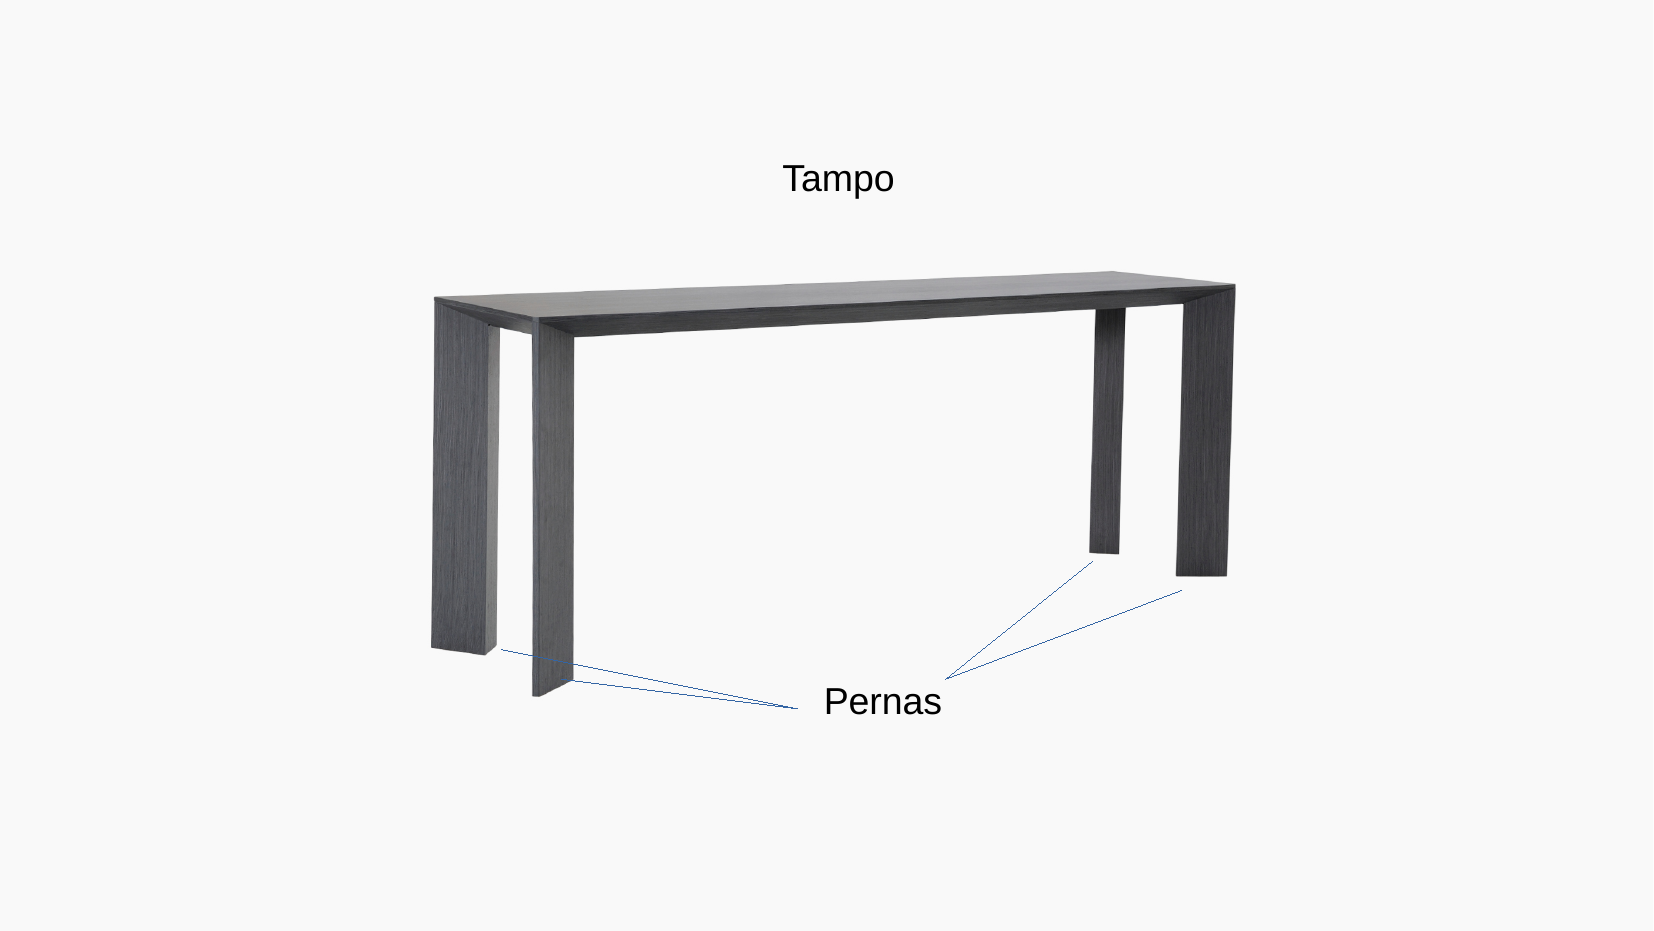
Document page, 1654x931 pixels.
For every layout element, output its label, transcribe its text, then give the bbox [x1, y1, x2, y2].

picture [0, 0, 1654, 931]
text_box Pernas [809, 673, 958, 731]
text_box Tampo [767, 149, 910, 207]
